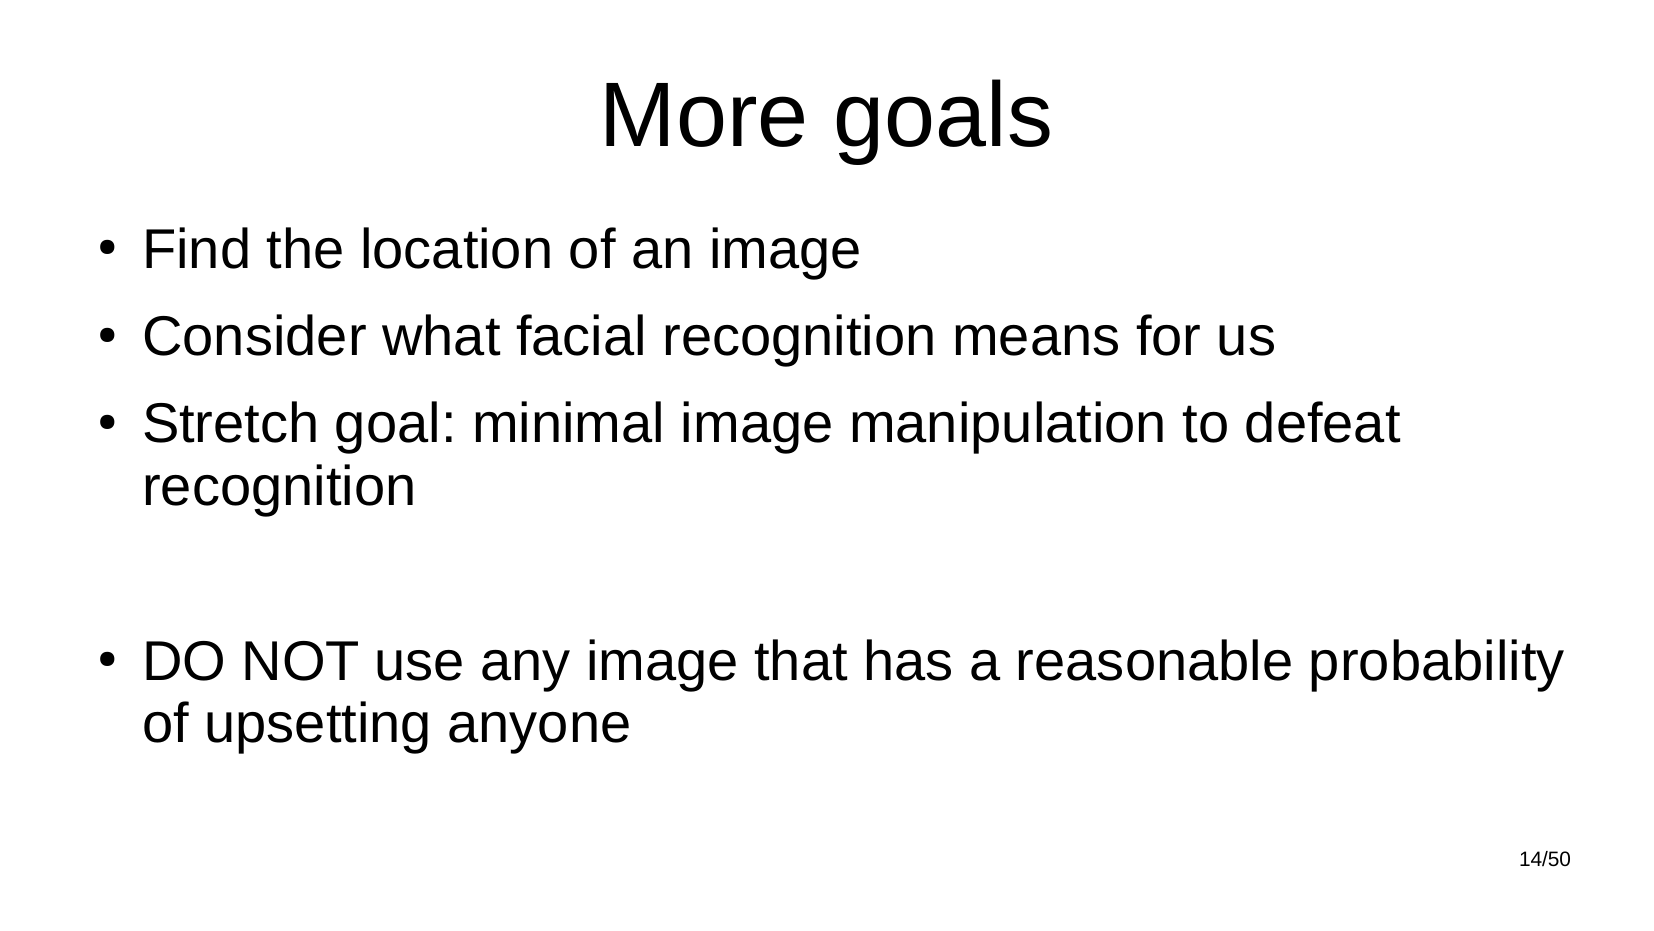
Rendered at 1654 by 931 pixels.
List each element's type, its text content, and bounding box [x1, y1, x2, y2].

title More goals [82, 37, 1571, 193]
list Find the location of an image Consider what facial recognition means for us Stretch goal: minimal image manipulation to defeat recognition DO NOT use any image that has a reasonable probability of upsetting anyone [82, 217, 1571, 758]
